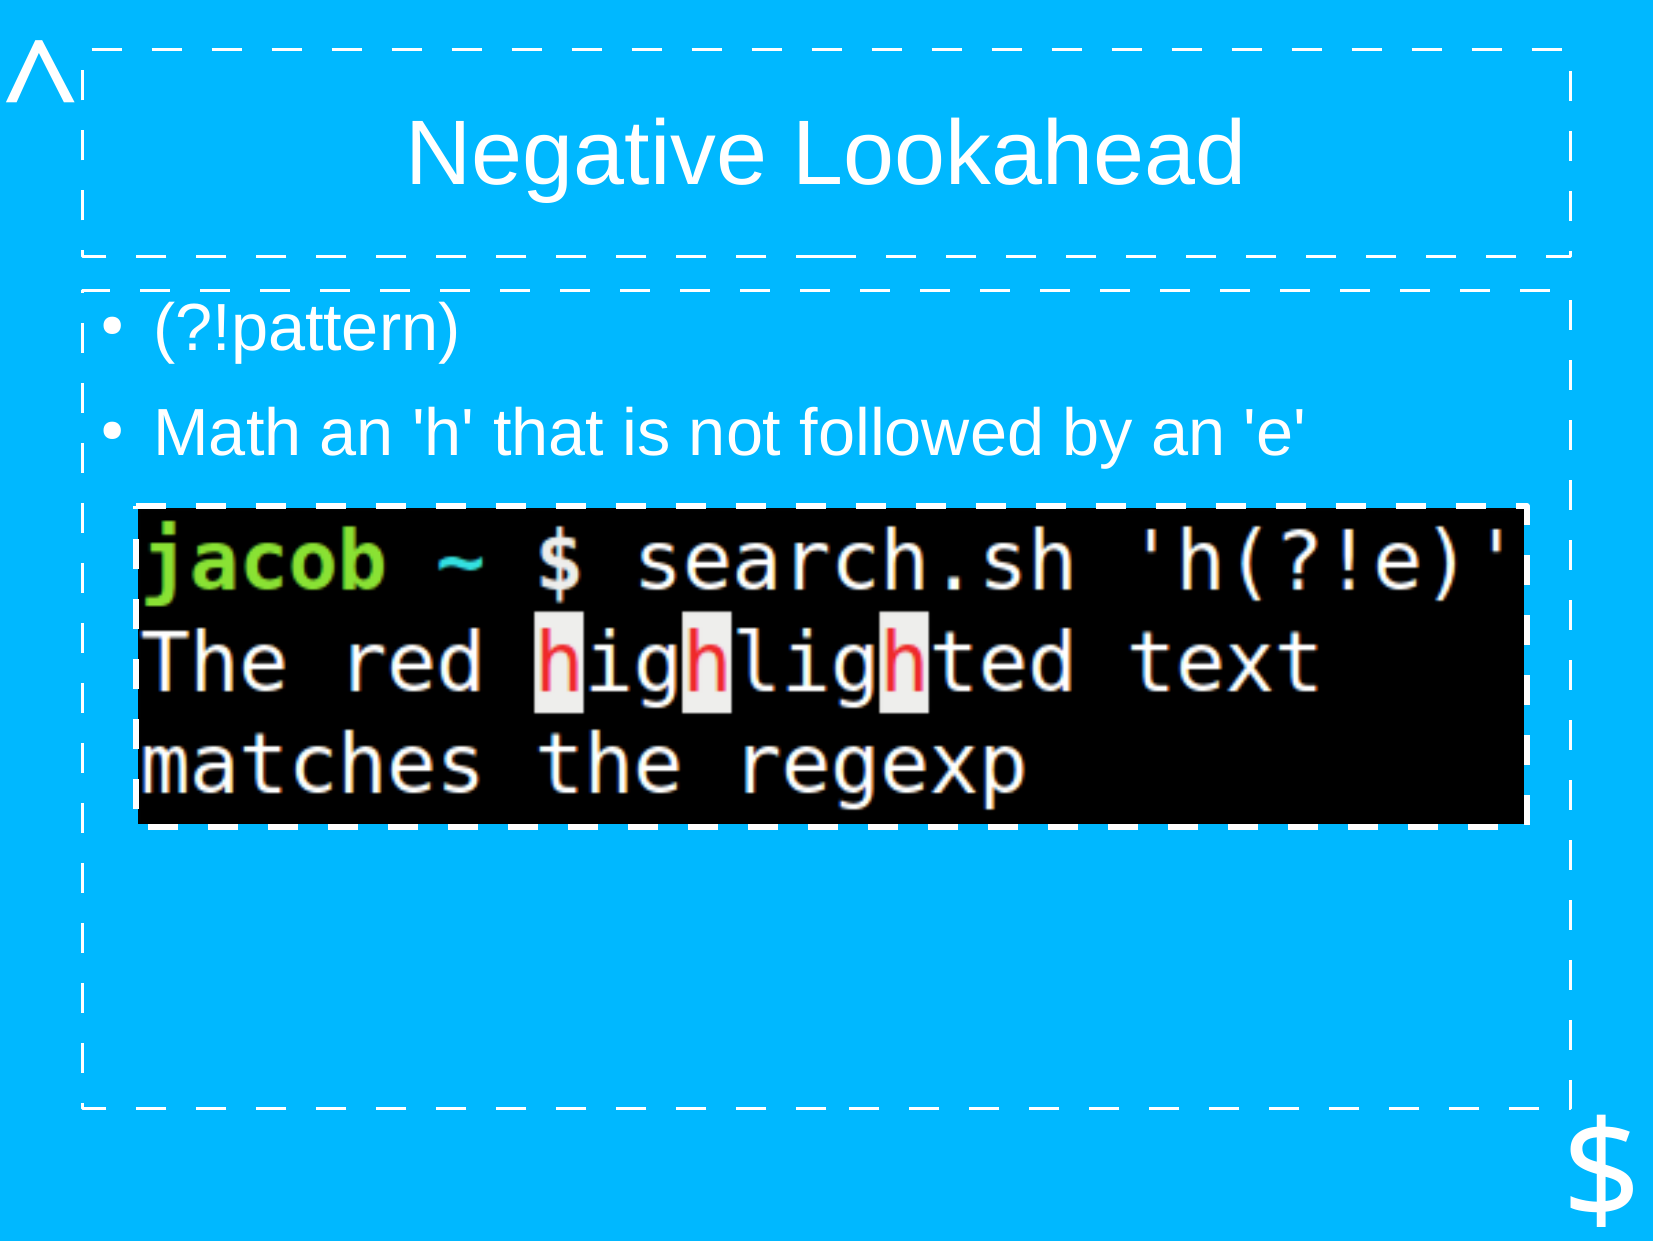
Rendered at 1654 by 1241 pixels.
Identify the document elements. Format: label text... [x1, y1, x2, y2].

list (?!pattern) Math an 'h' that is not followed by an 'e' [82, 290, 1571, 1109]
picture [138, 508, 1524, 824]
title Negative Lookahead [82, 49, 1571, 257]
